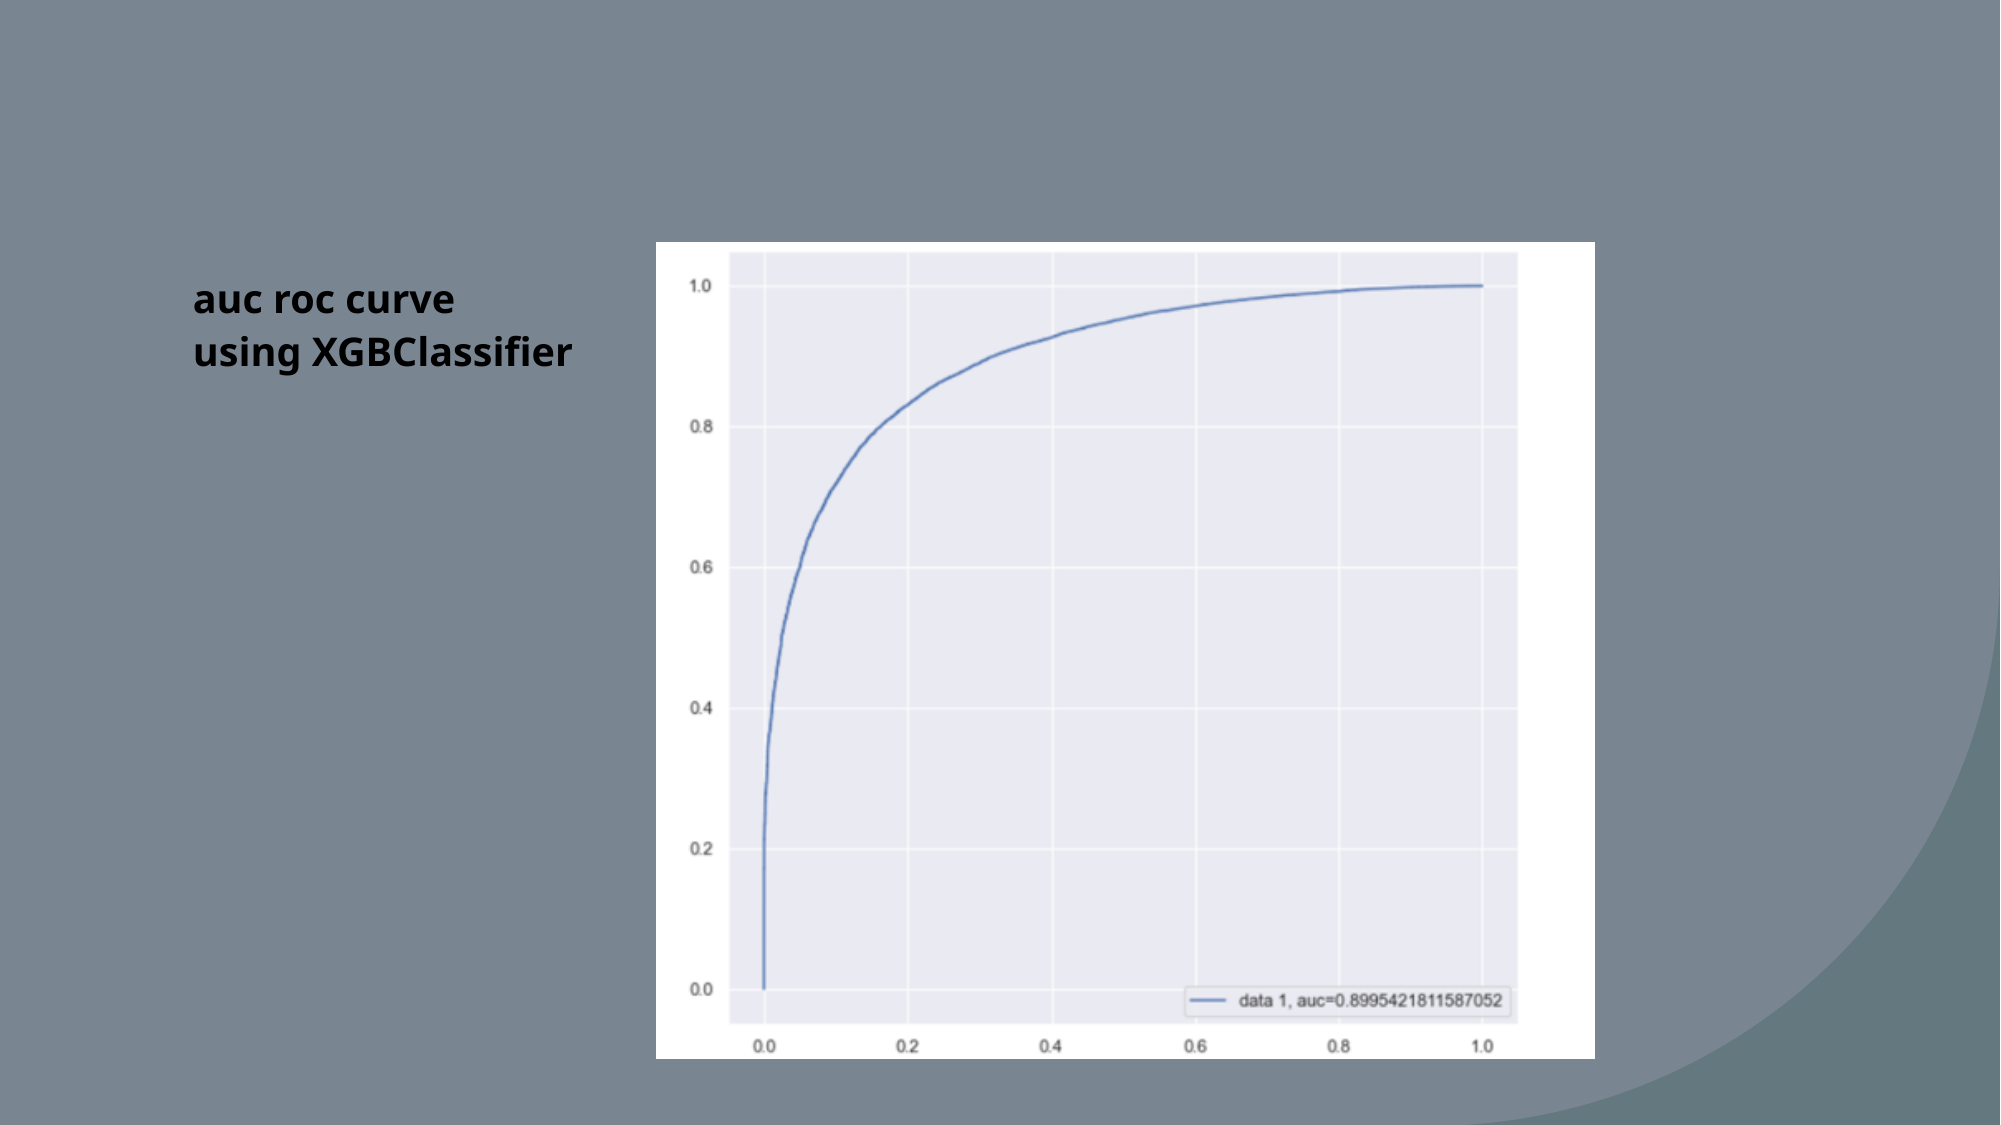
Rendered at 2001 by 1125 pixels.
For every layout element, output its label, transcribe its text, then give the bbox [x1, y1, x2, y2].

text_box [0, 0, 2000, 1125]
picture [656, 242, 1595, 1059]
title auc roc curve using XGBClassifier [177, 262, 610, 781]
